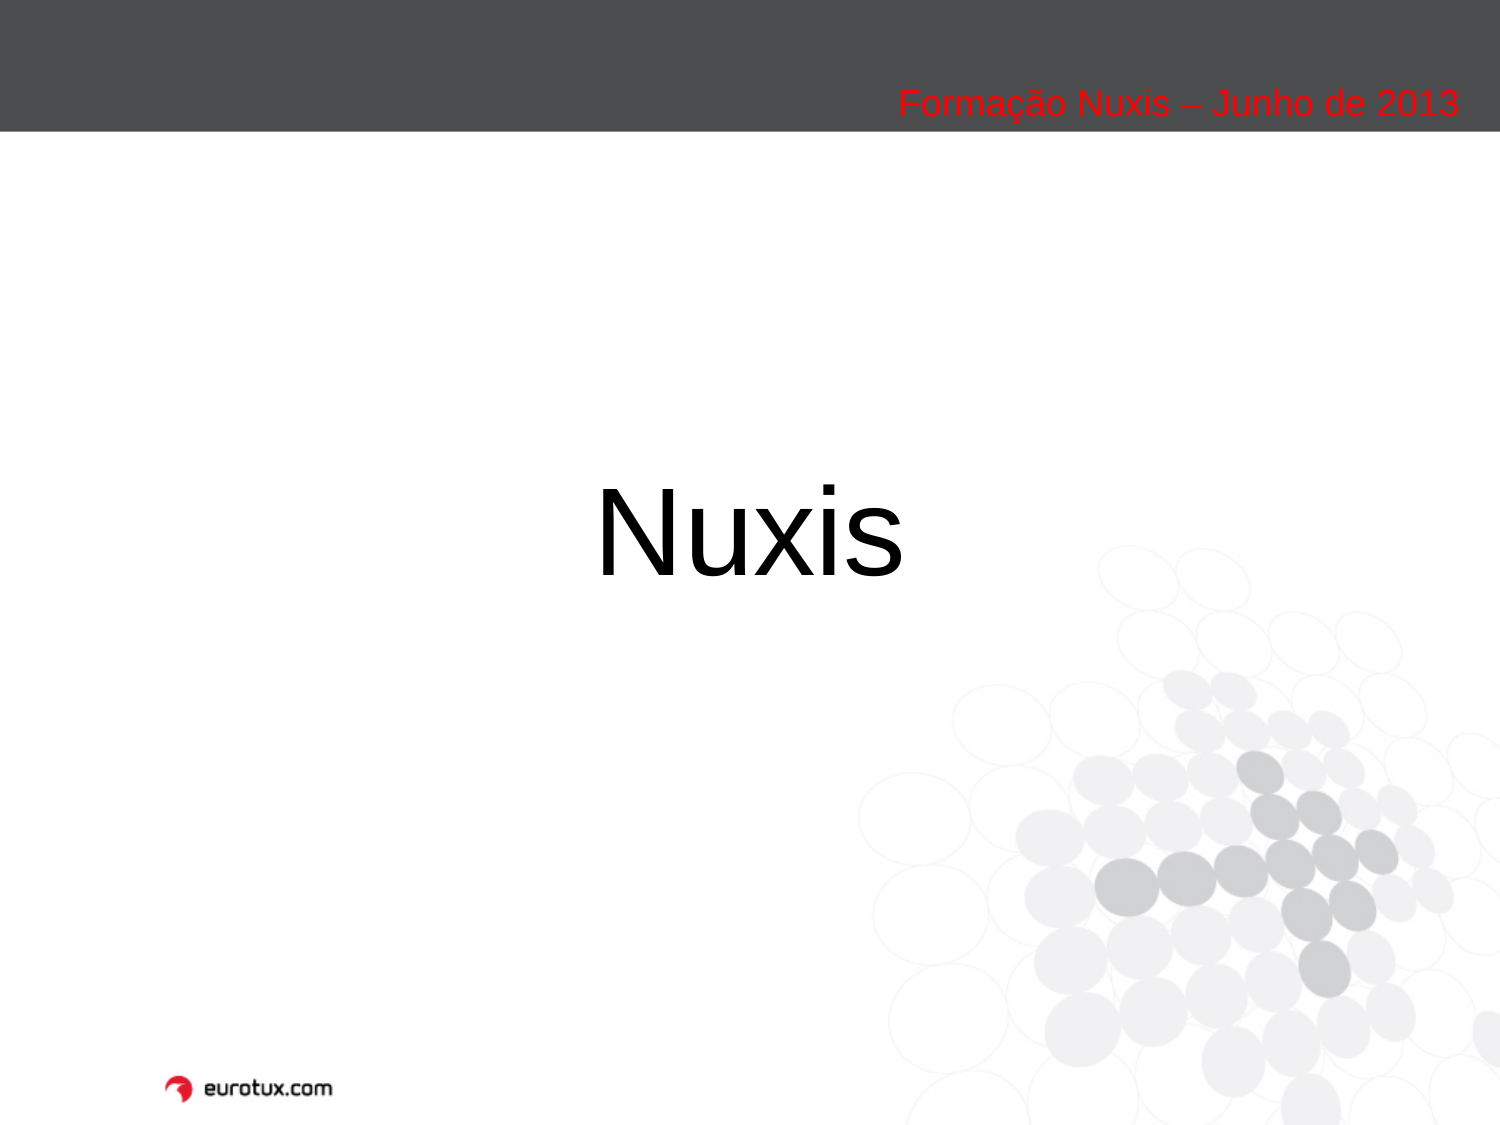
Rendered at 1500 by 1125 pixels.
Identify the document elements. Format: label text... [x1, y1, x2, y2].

subtitle Nuxis [75, 112, 1425, 953]
picture [0, 0, 1500, 1125]
